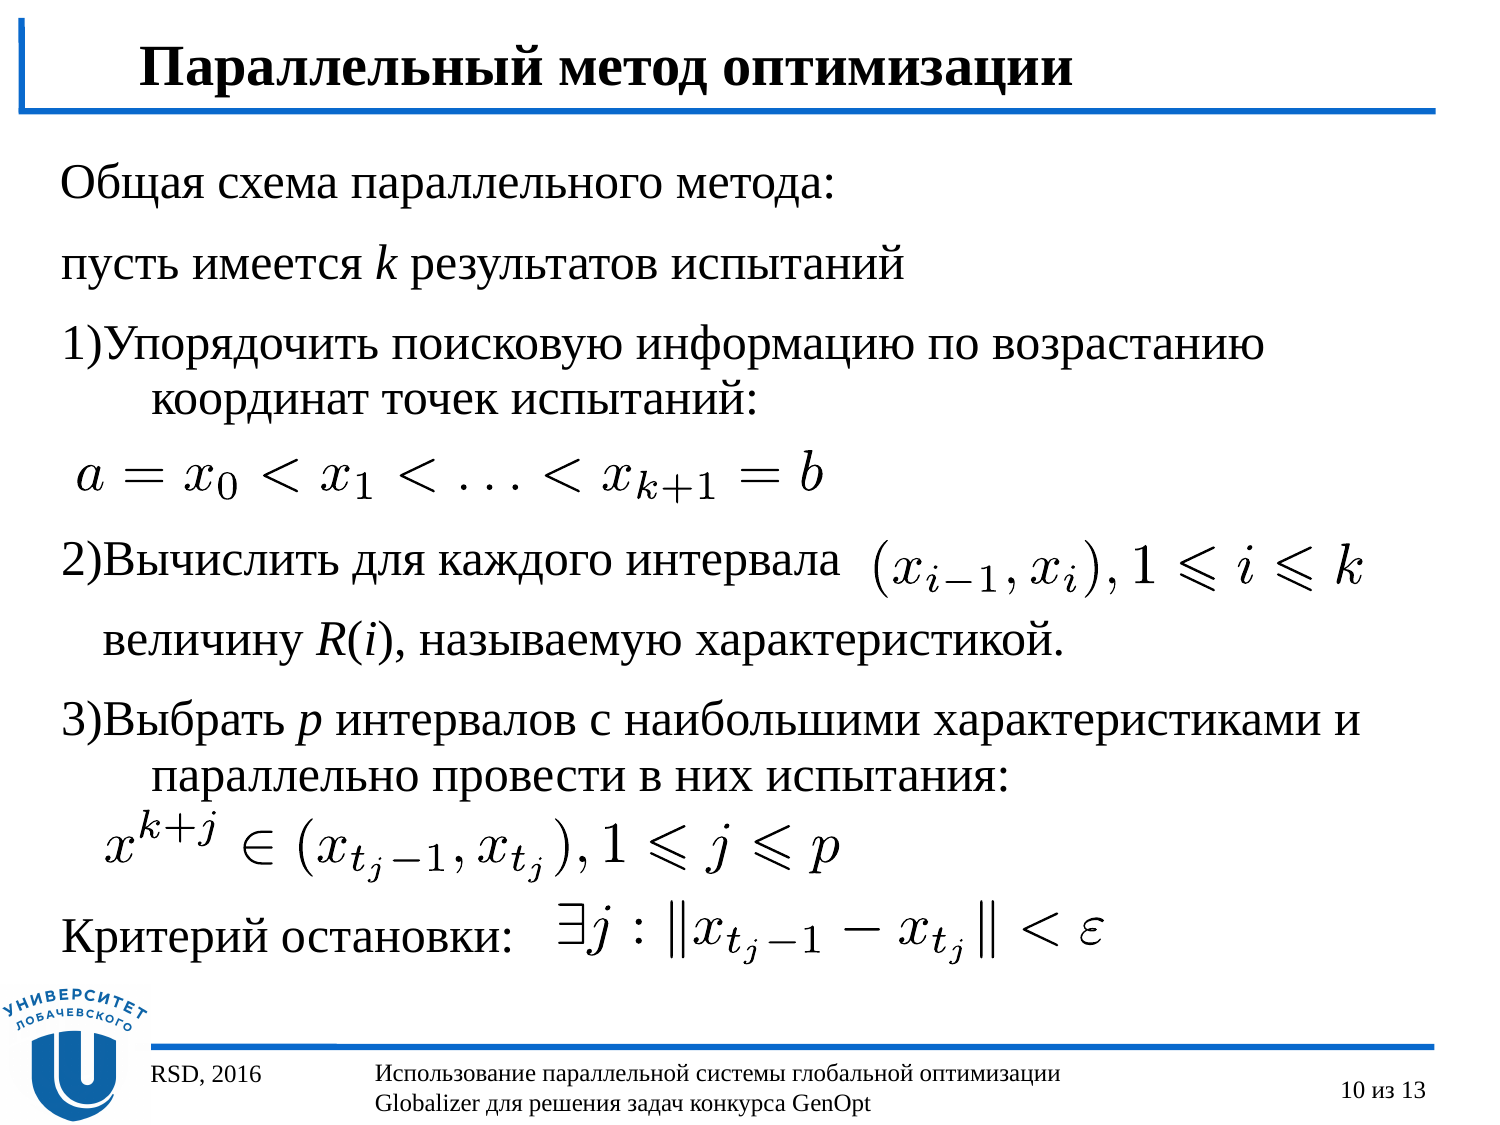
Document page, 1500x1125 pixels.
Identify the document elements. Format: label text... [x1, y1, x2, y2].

text_box [103, 809, 841, 883]
text_box [868, 539, 1365, 598]
text_box [555, 900, 1107, 965]
text_box Общая схема параллельного метода: пусть имеется k результатов испытаний Упорядочить поисковую информацию по возрастанию координат точек испытаний: Вычислить для каждого интервала величину R(i), называемую характеристикой. Выбрать p интервалов с наибольшими характеристиками и параллельно провести в них испытания: Критерий остановки: [45, 147, 1396, 1052]
picture [0, 984, 151, 1125]
text_box [74, 450, 824, 504]
text_box Параллельный метод оптимизации [124, 24, 1400, 100]
